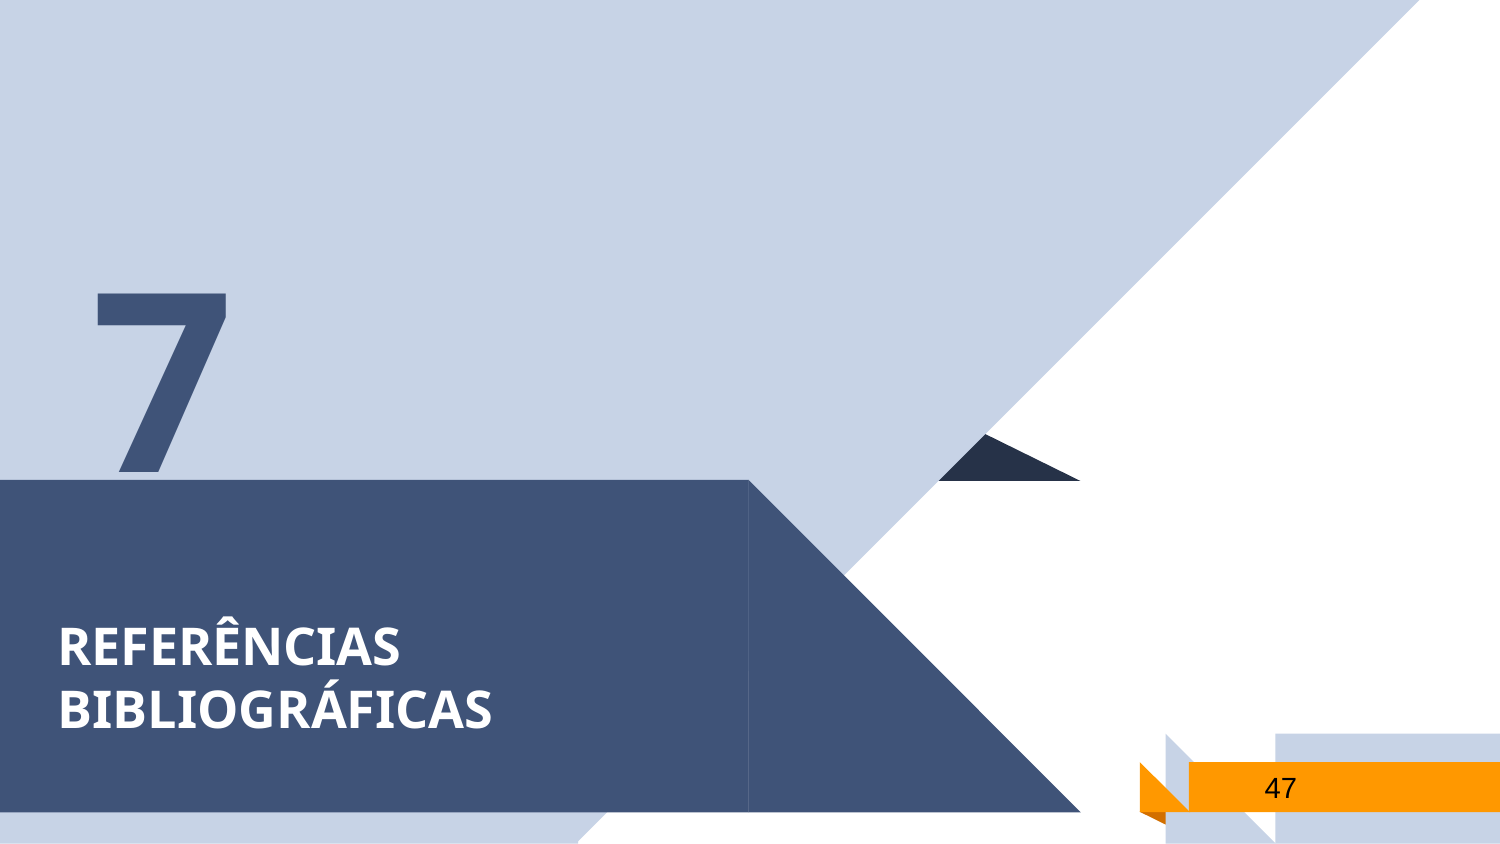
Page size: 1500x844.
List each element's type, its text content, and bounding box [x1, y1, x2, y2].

slide_number <number> [1249, 760, 1494, 813]
subtitle REFERÊNCIAS BIBLIOGRÁFICAS [42, 598, 808, 745]
title 7 [76, 347, 748, 538]
